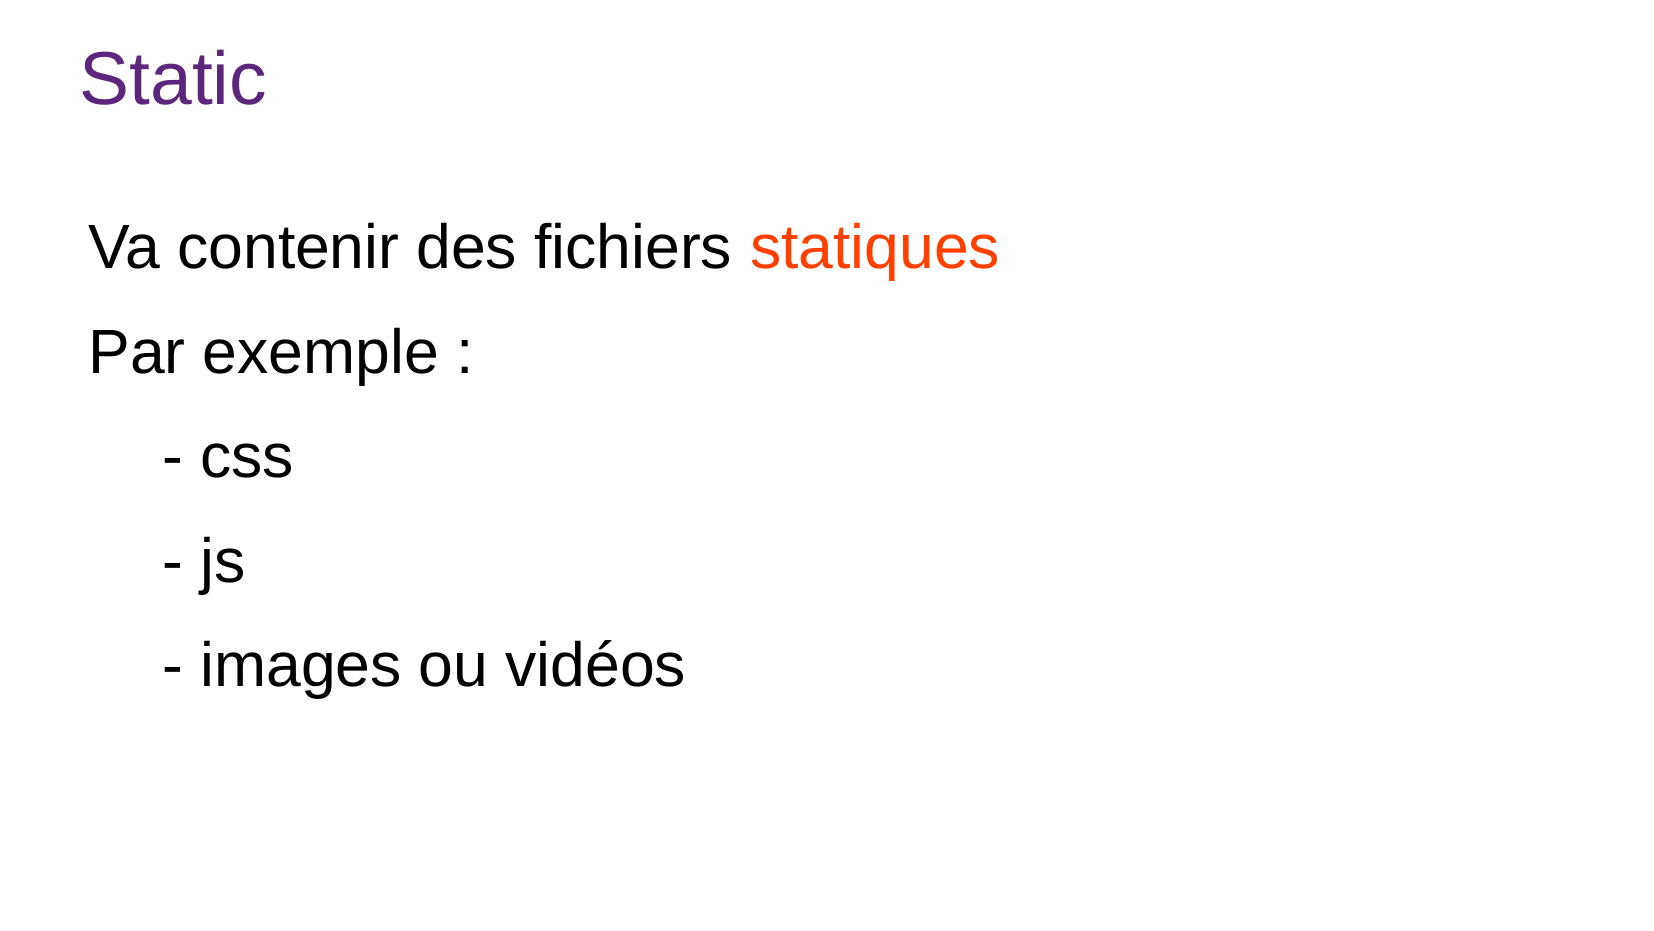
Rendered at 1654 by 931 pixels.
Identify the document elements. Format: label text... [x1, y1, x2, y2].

title Static [79, 36, 1557, 148]
text_box Va contenir des fichiers statiques Par exemple : - css - js - images ou vidéos [88, 177, 1577, 827]
